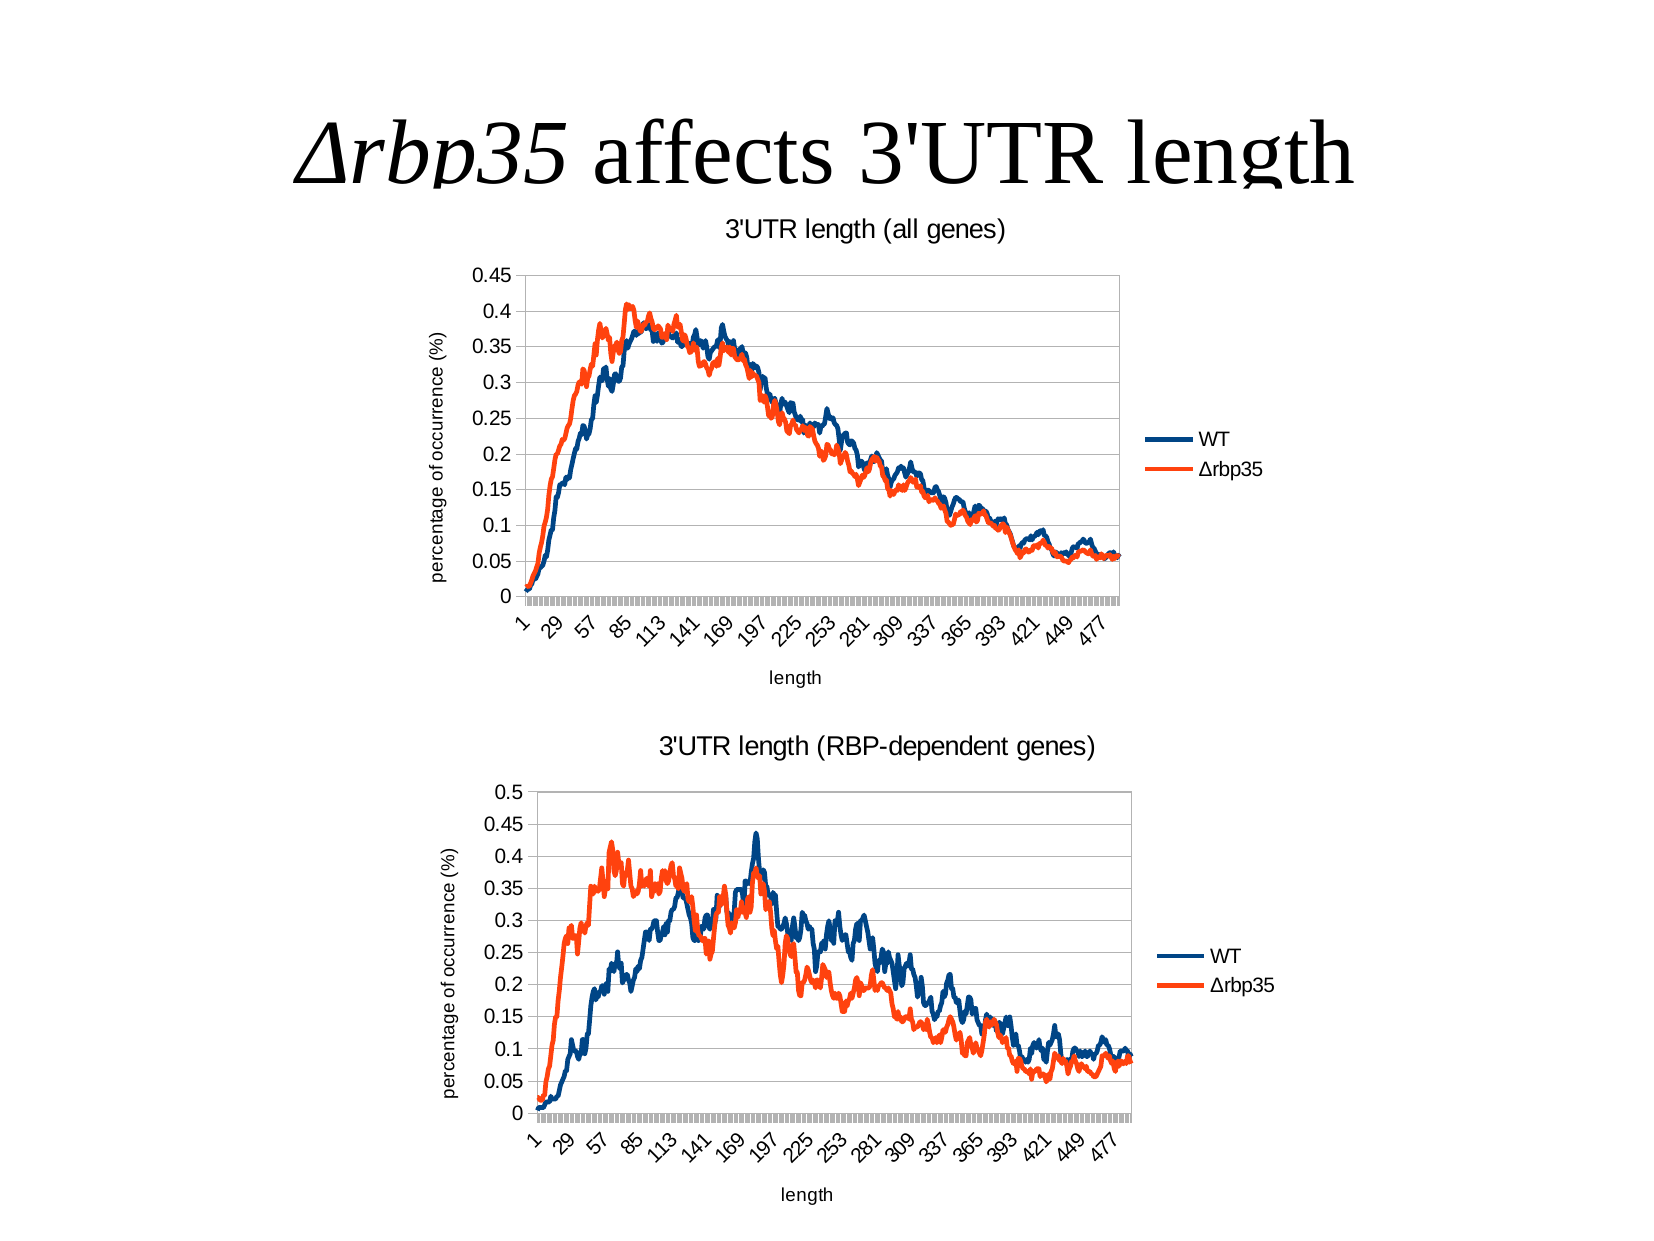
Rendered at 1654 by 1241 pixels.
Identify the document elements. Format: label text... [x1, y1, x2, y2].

chart [393, 188, 1350, 1237]
title Δrbp35 affects 3'UTR length [82, 49, 1571, 257]
